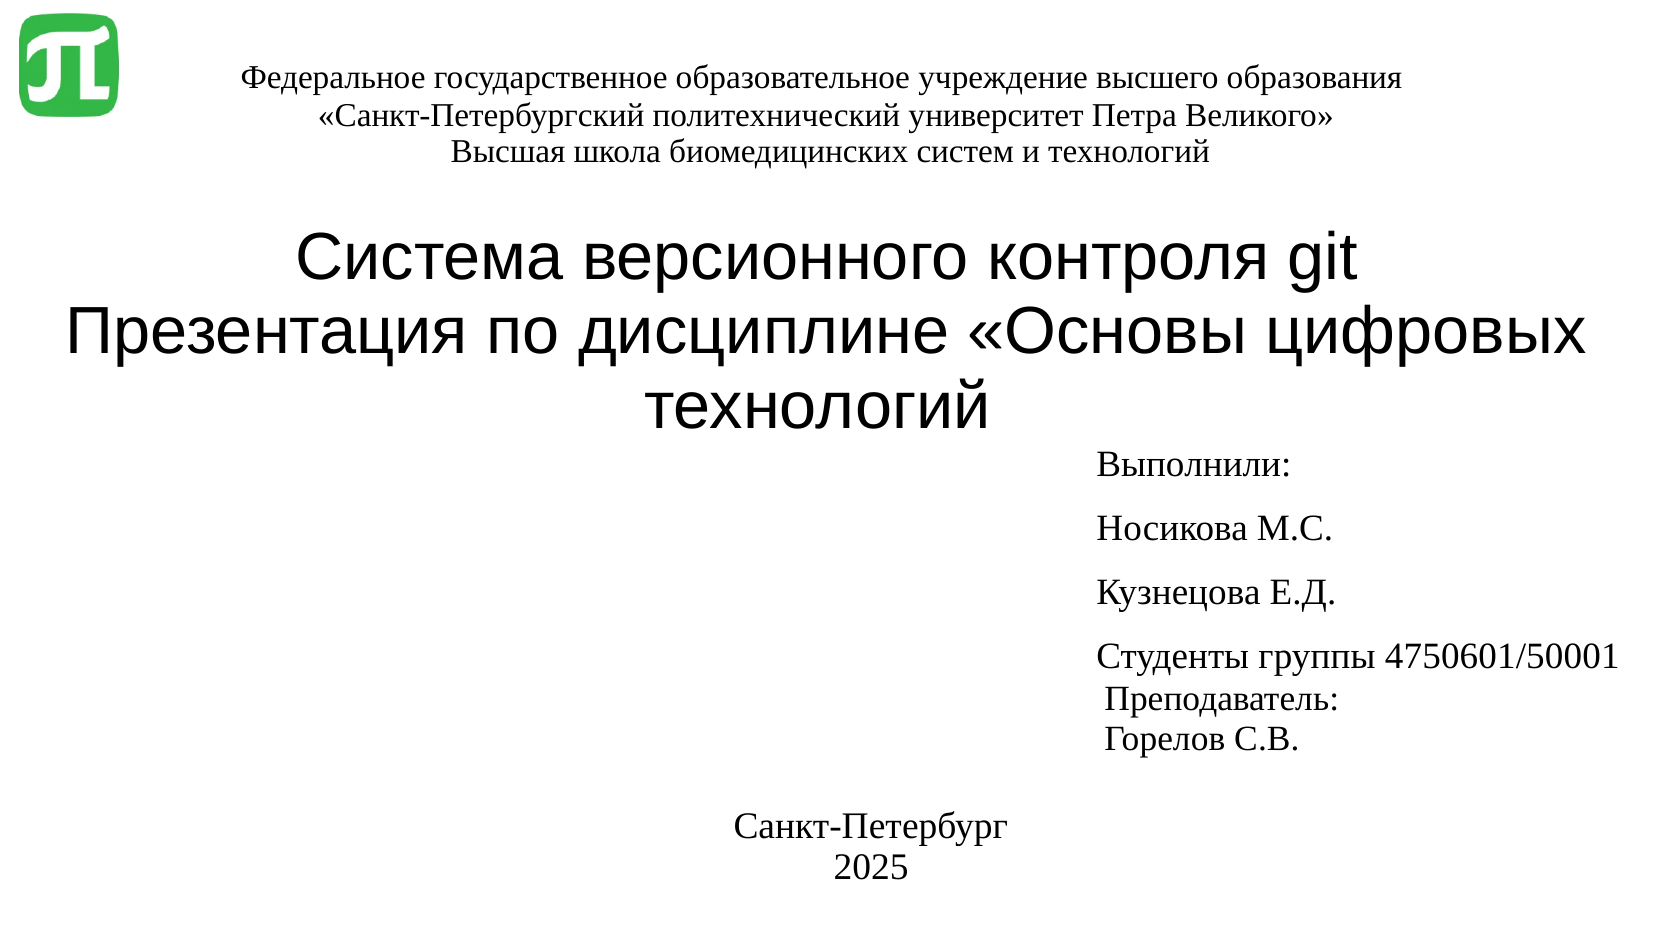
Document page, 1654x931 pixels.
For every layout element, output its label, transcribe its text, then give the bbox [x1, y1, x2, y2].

subtitle Система версионного контроля git Презентация по дисциплине «Основы цифровых технологий [0, 0, 1654, 886]
text_box Санкт-Петербург 2025 [590, 797, 1152, 896]
list Выполнили: Носикова М.С. Кузнецова Е.Д. Студенты группы 4750601/50001 [1033, 442, 1625, 709]
picture [19, 10, 120, 119]
title Федеральное государственное образовательное учреждение высшего образования «Санкт-Петербургский политехнический университет Петра Великого» Высшая школа биомедицинских систем и технологий [82, 37, 1571, 193]
list Преподаватель: Горелов С.В. [1033, 679, 1406, 798]
